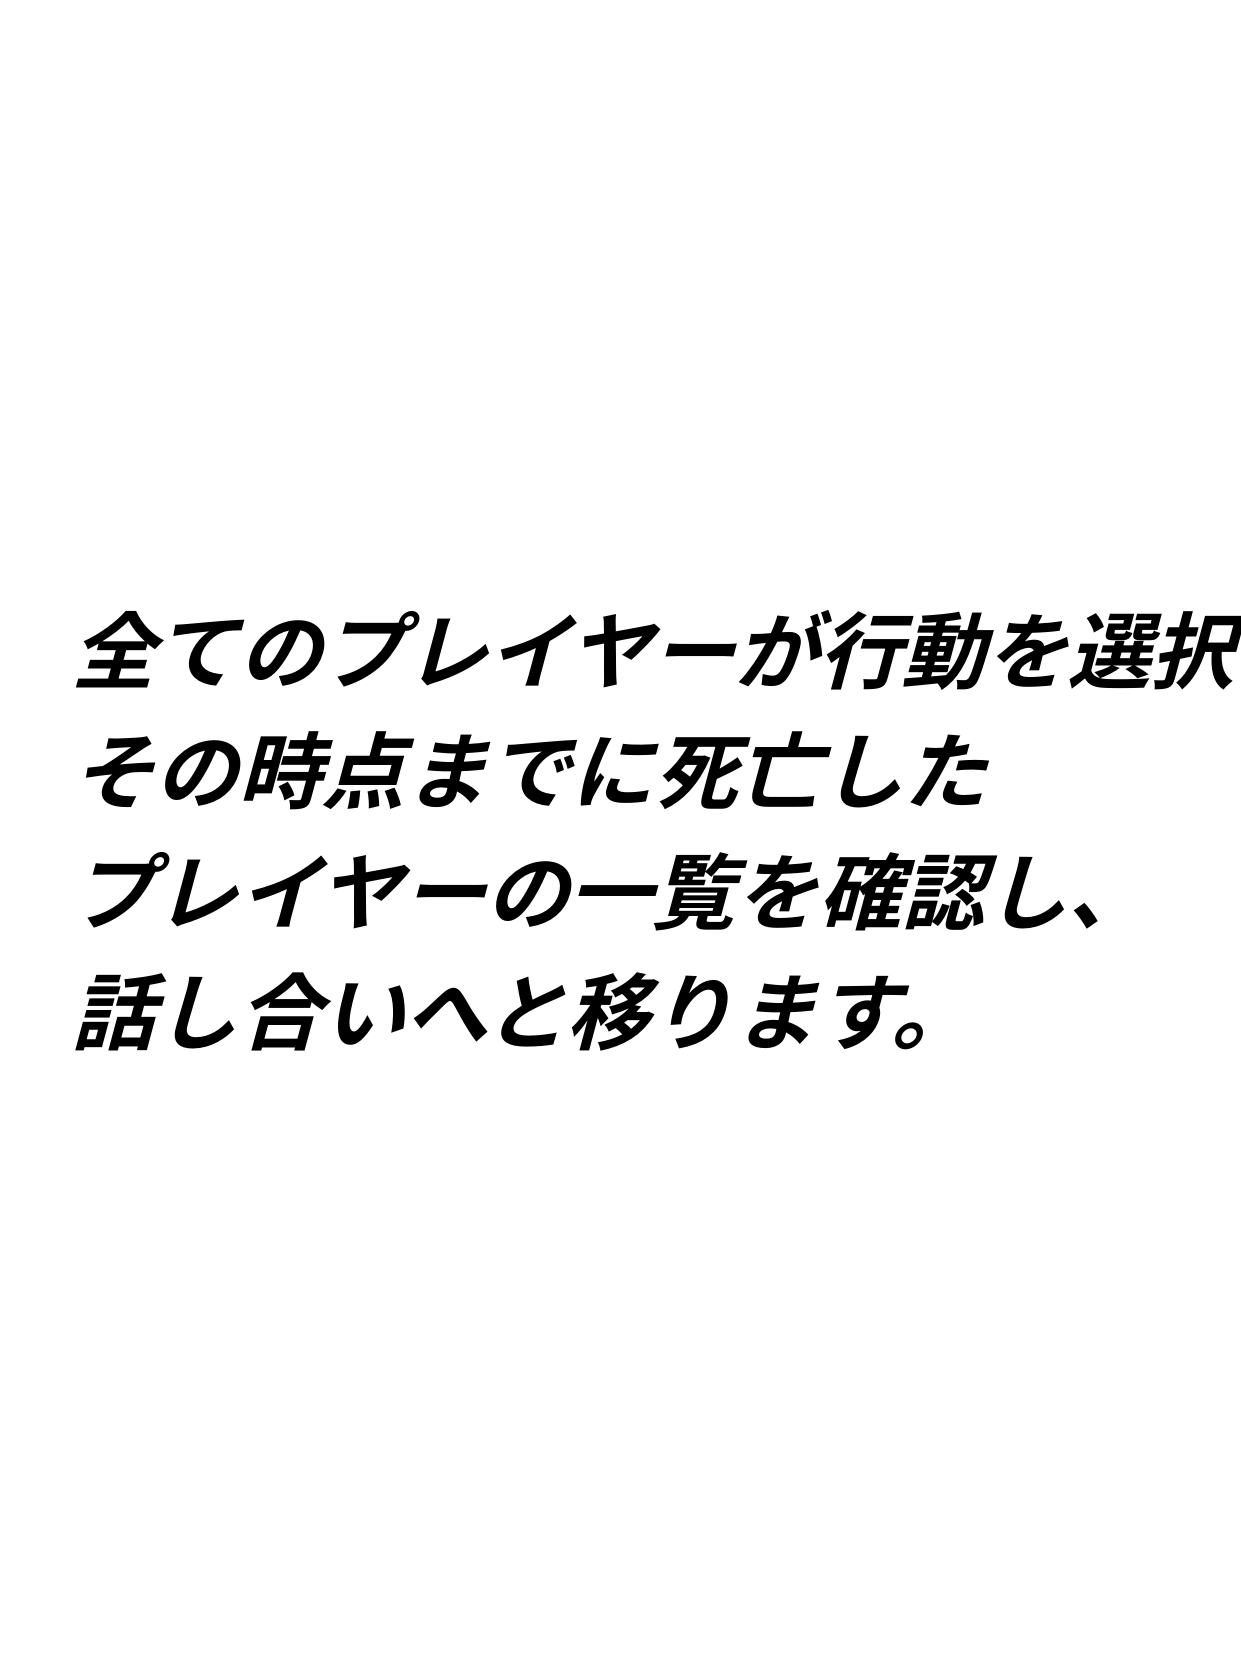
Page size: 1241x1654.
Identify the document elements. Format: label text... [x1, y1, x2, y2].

text_box 全てのプレイヤーが行動を選択したら、 その時点までに死亡した プレイヤーの一覧を確認し、 話し合いへと移ります。 [56, 652, 1184, 1001]
